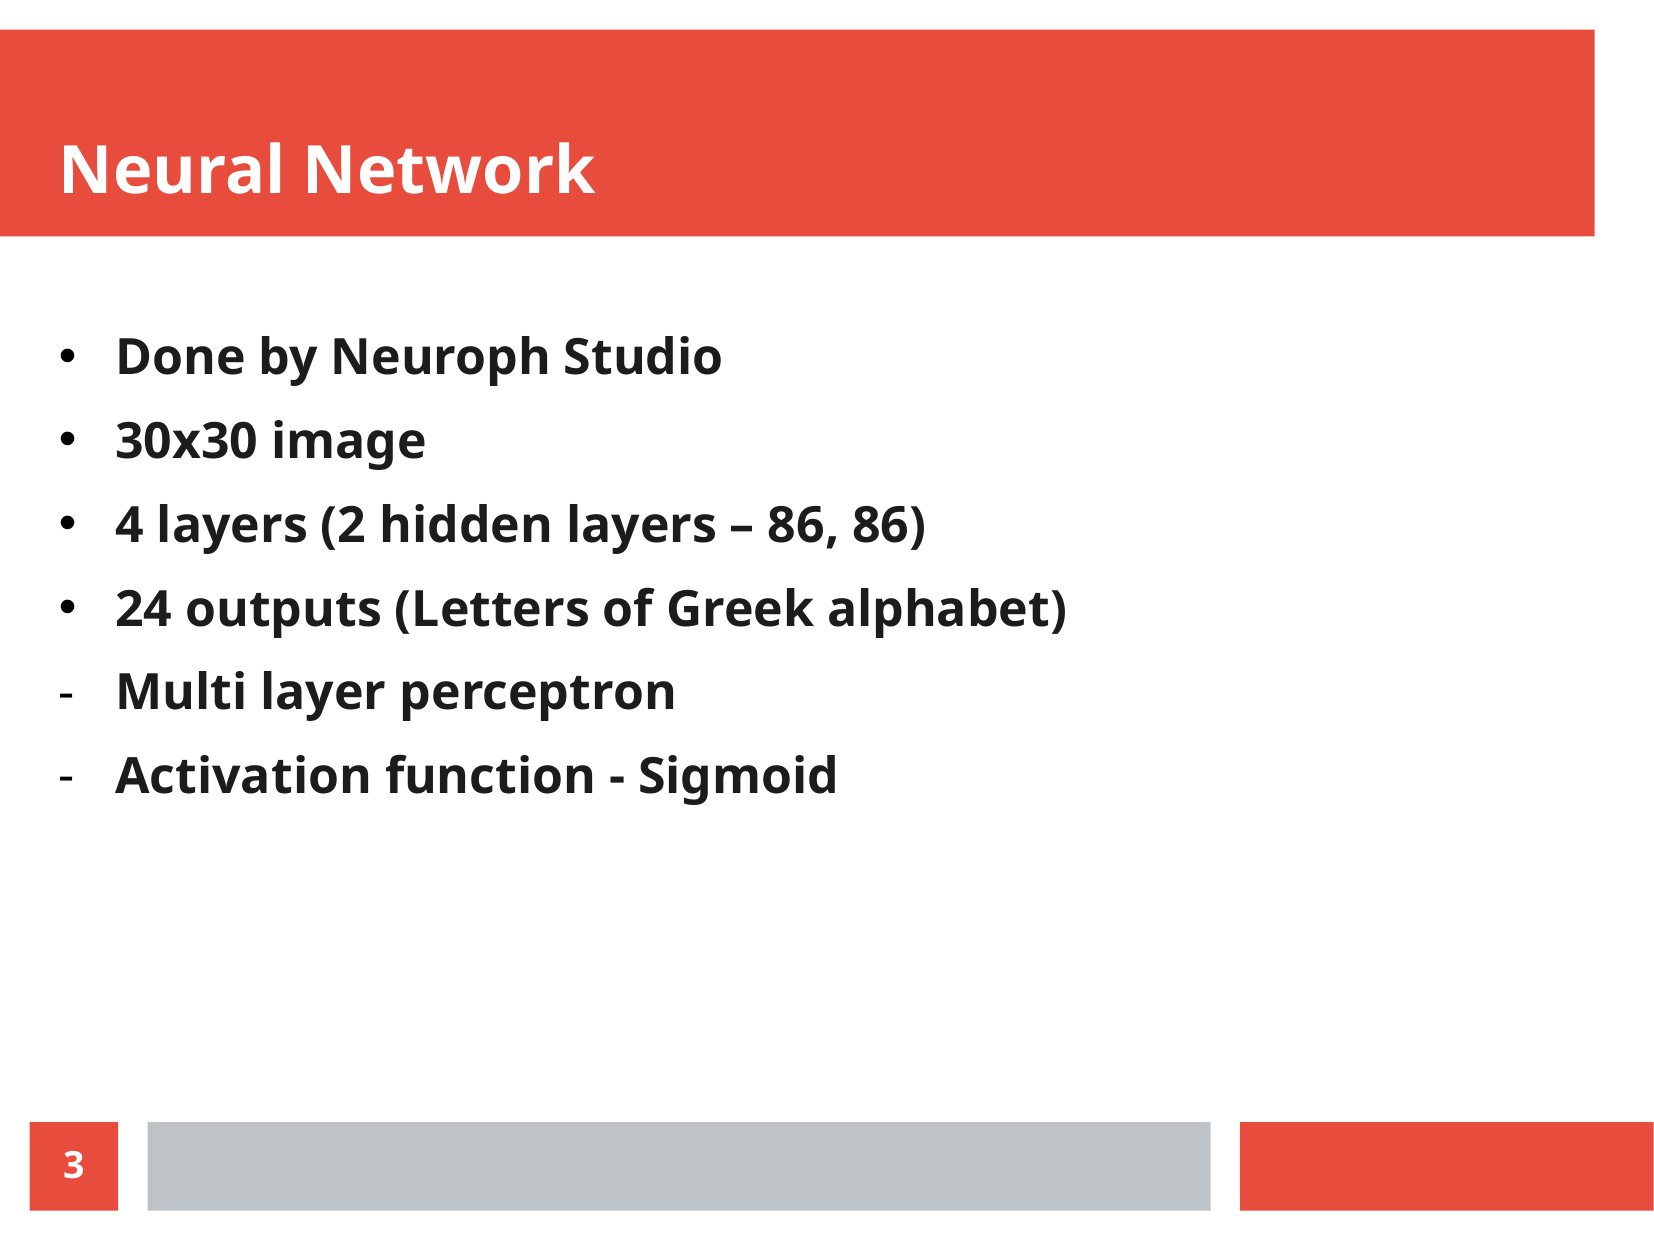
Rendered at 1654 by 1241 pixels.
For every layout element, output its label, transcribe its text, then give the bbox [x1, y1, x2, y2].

list Done by Neuroph Studio 30x30 image 4 layers (2 hidden layers – 86, 86) 24 outputs (Letters of Greek alphabet) Multi layer perceptron Activation function - Sigmoid [59, 324, 1565, 1093]
text_box [29, 1122, 119, 1211]
title Neural Network [59, 59, 1595, 207]
